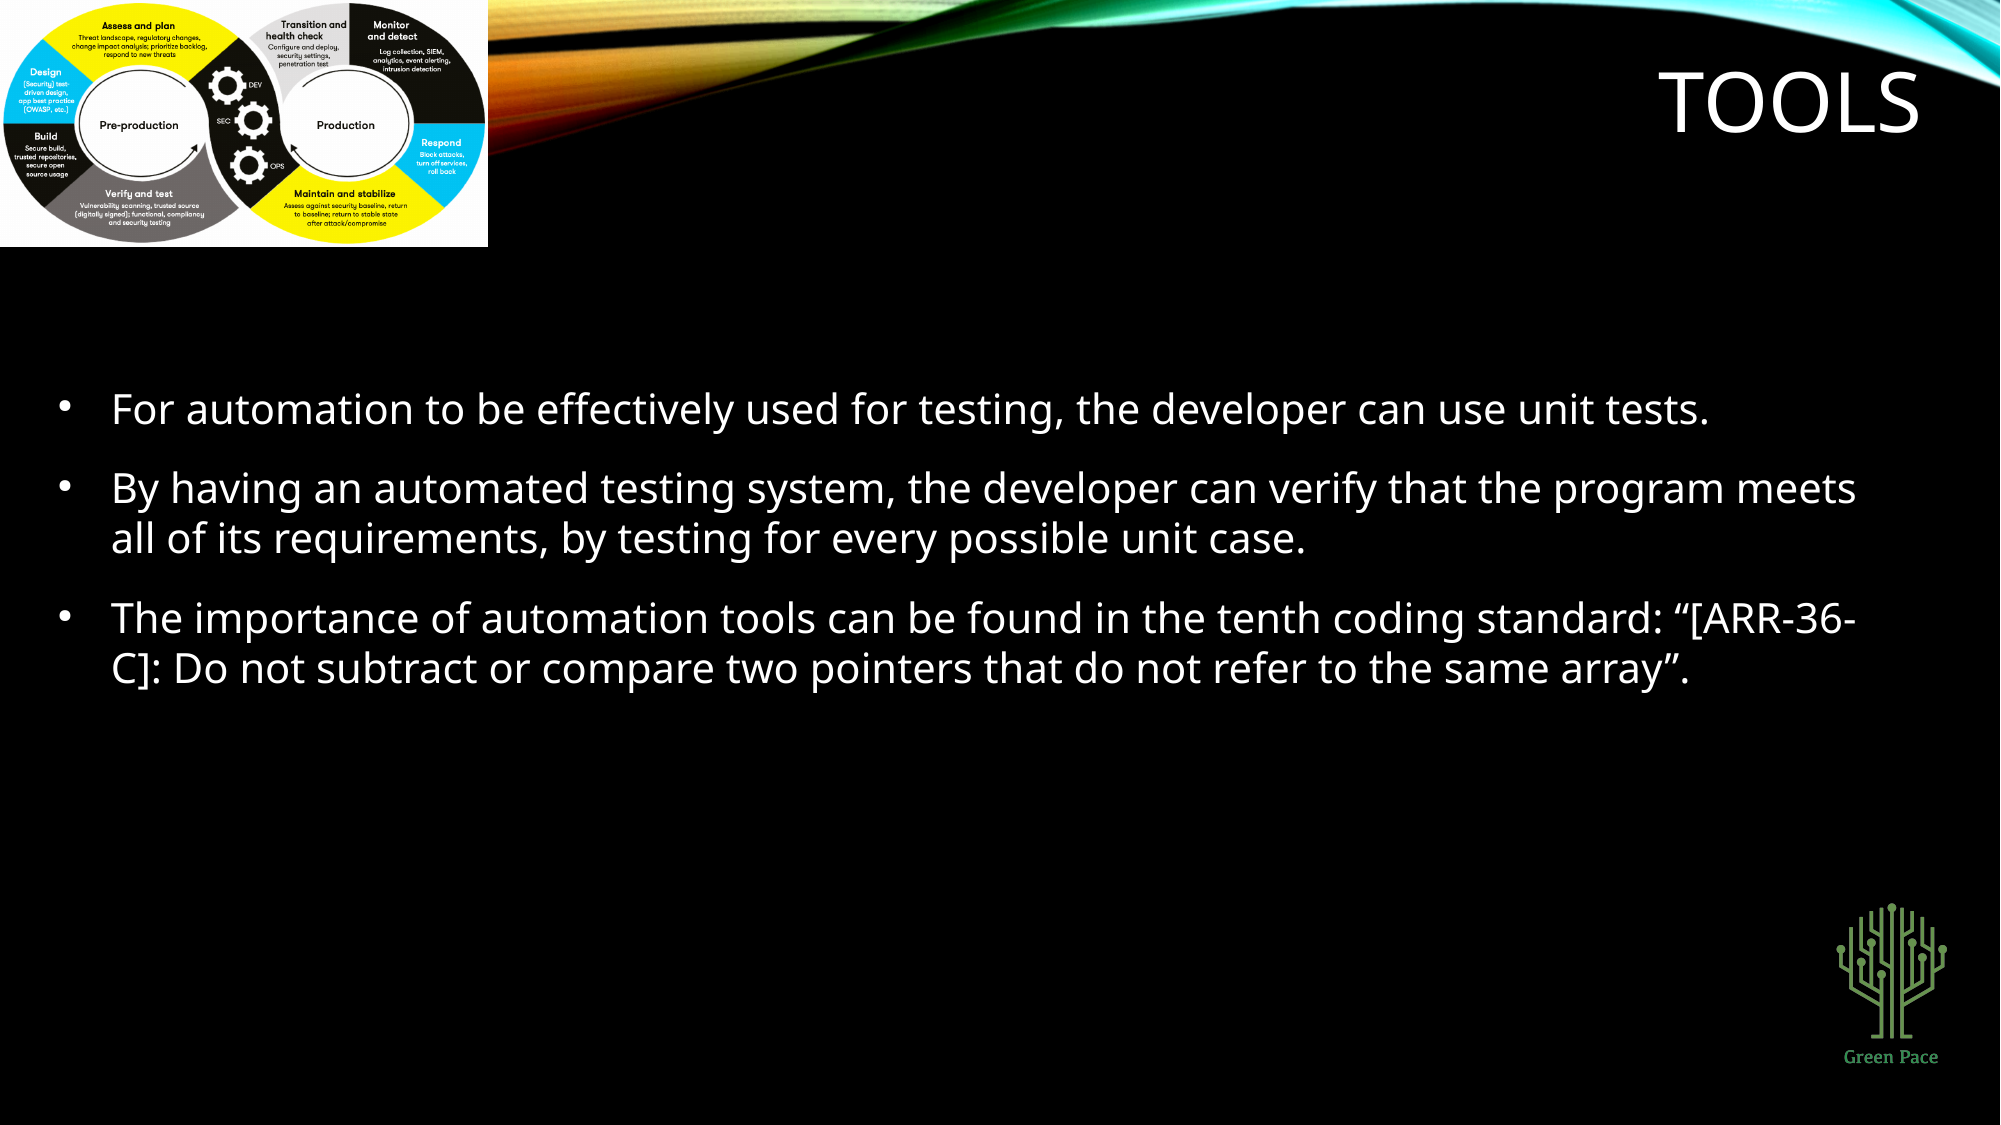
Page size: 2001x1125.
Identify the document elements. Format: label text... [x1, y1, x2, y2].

picture [1818, 892, 1964, 1081]
picture [0, 0, 2000, 247]
title TOOLS [525, 0, 1938, 213]
list For automation to be effectively used for testing, the developer can use unit tests. By having an automated testing system, the developer can verify that the program meets all of its requirements, by testing for every possible unit case. The importance of automation tools can be found in the tenth coding standard: “[ARR-36-C]: Do not subtract or compare two pointers that do not refer to the same array”. [25, 375, 1876, 1051]
